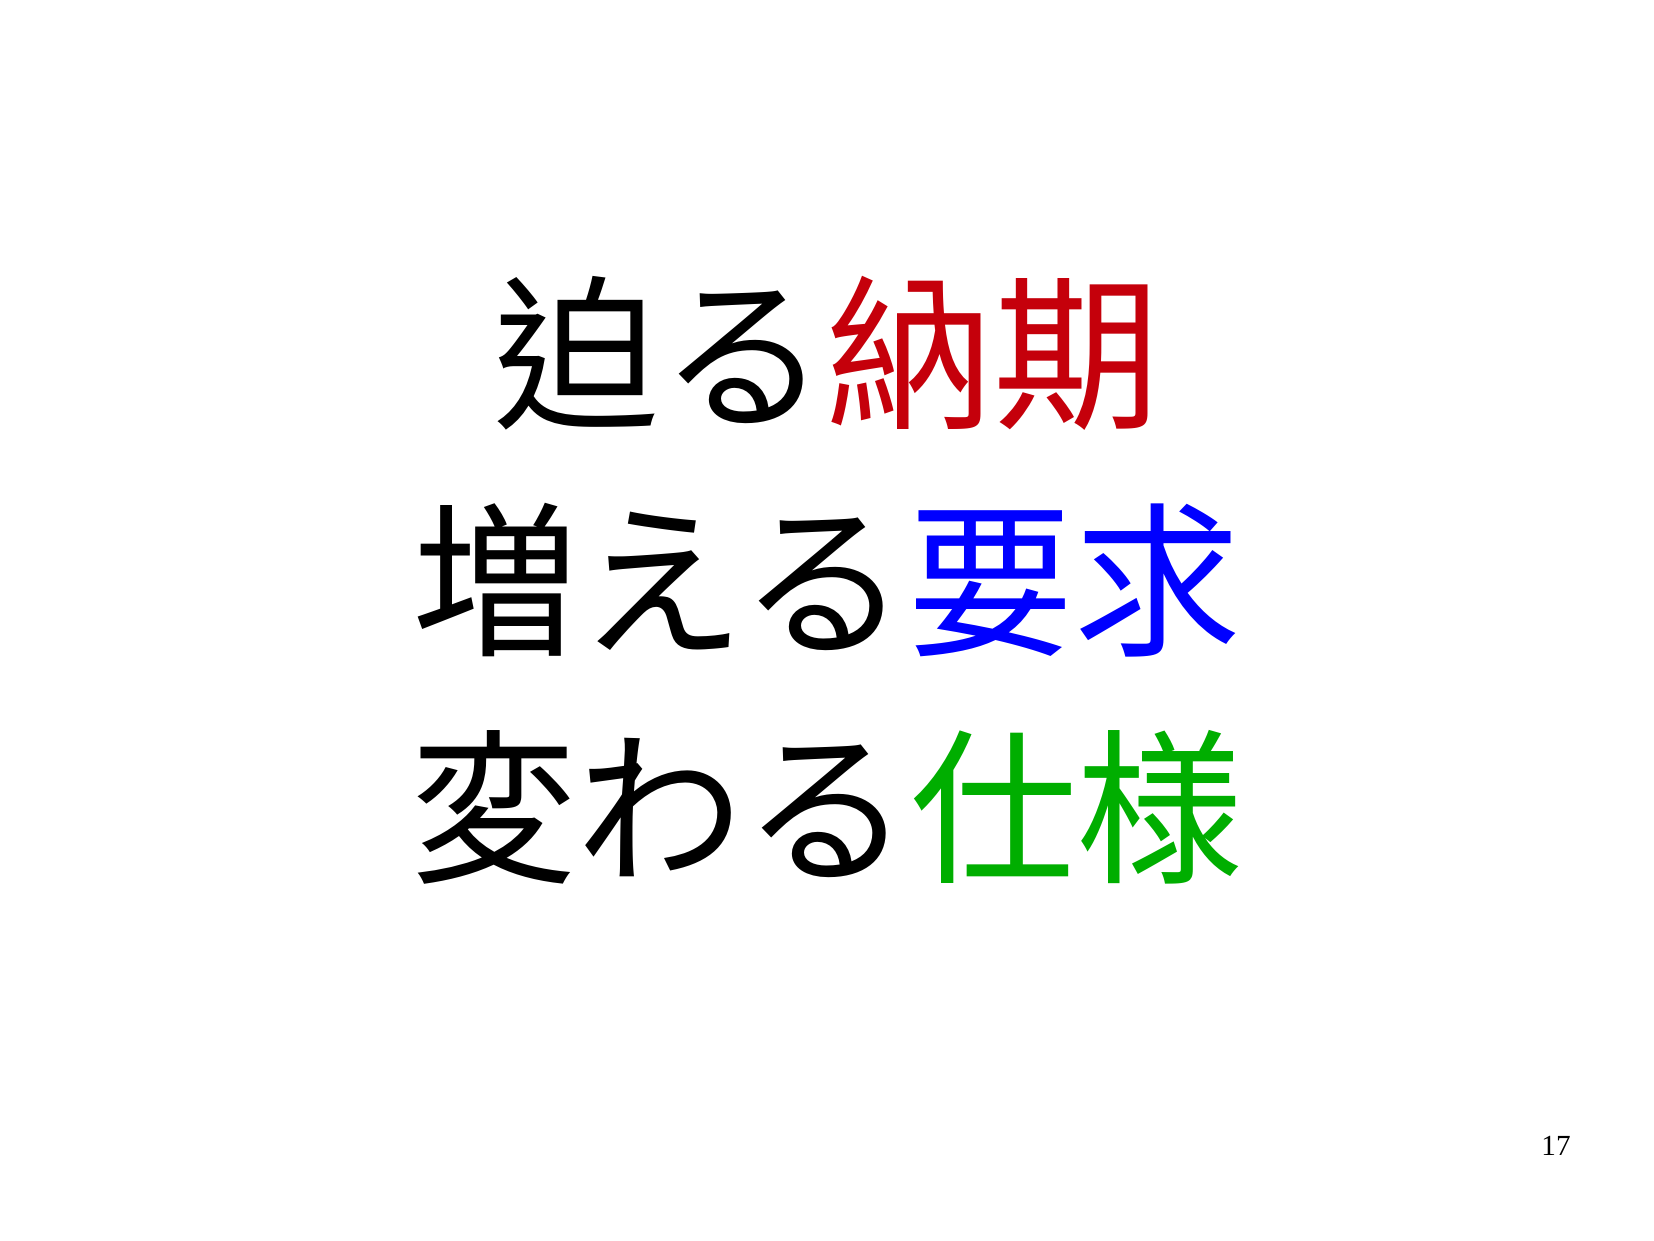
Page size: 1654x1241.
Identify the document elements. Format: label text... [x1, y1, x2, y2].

subtitle 迫る納期 増える要求 変わる仕様 [82, 56, 1571, 1102]
